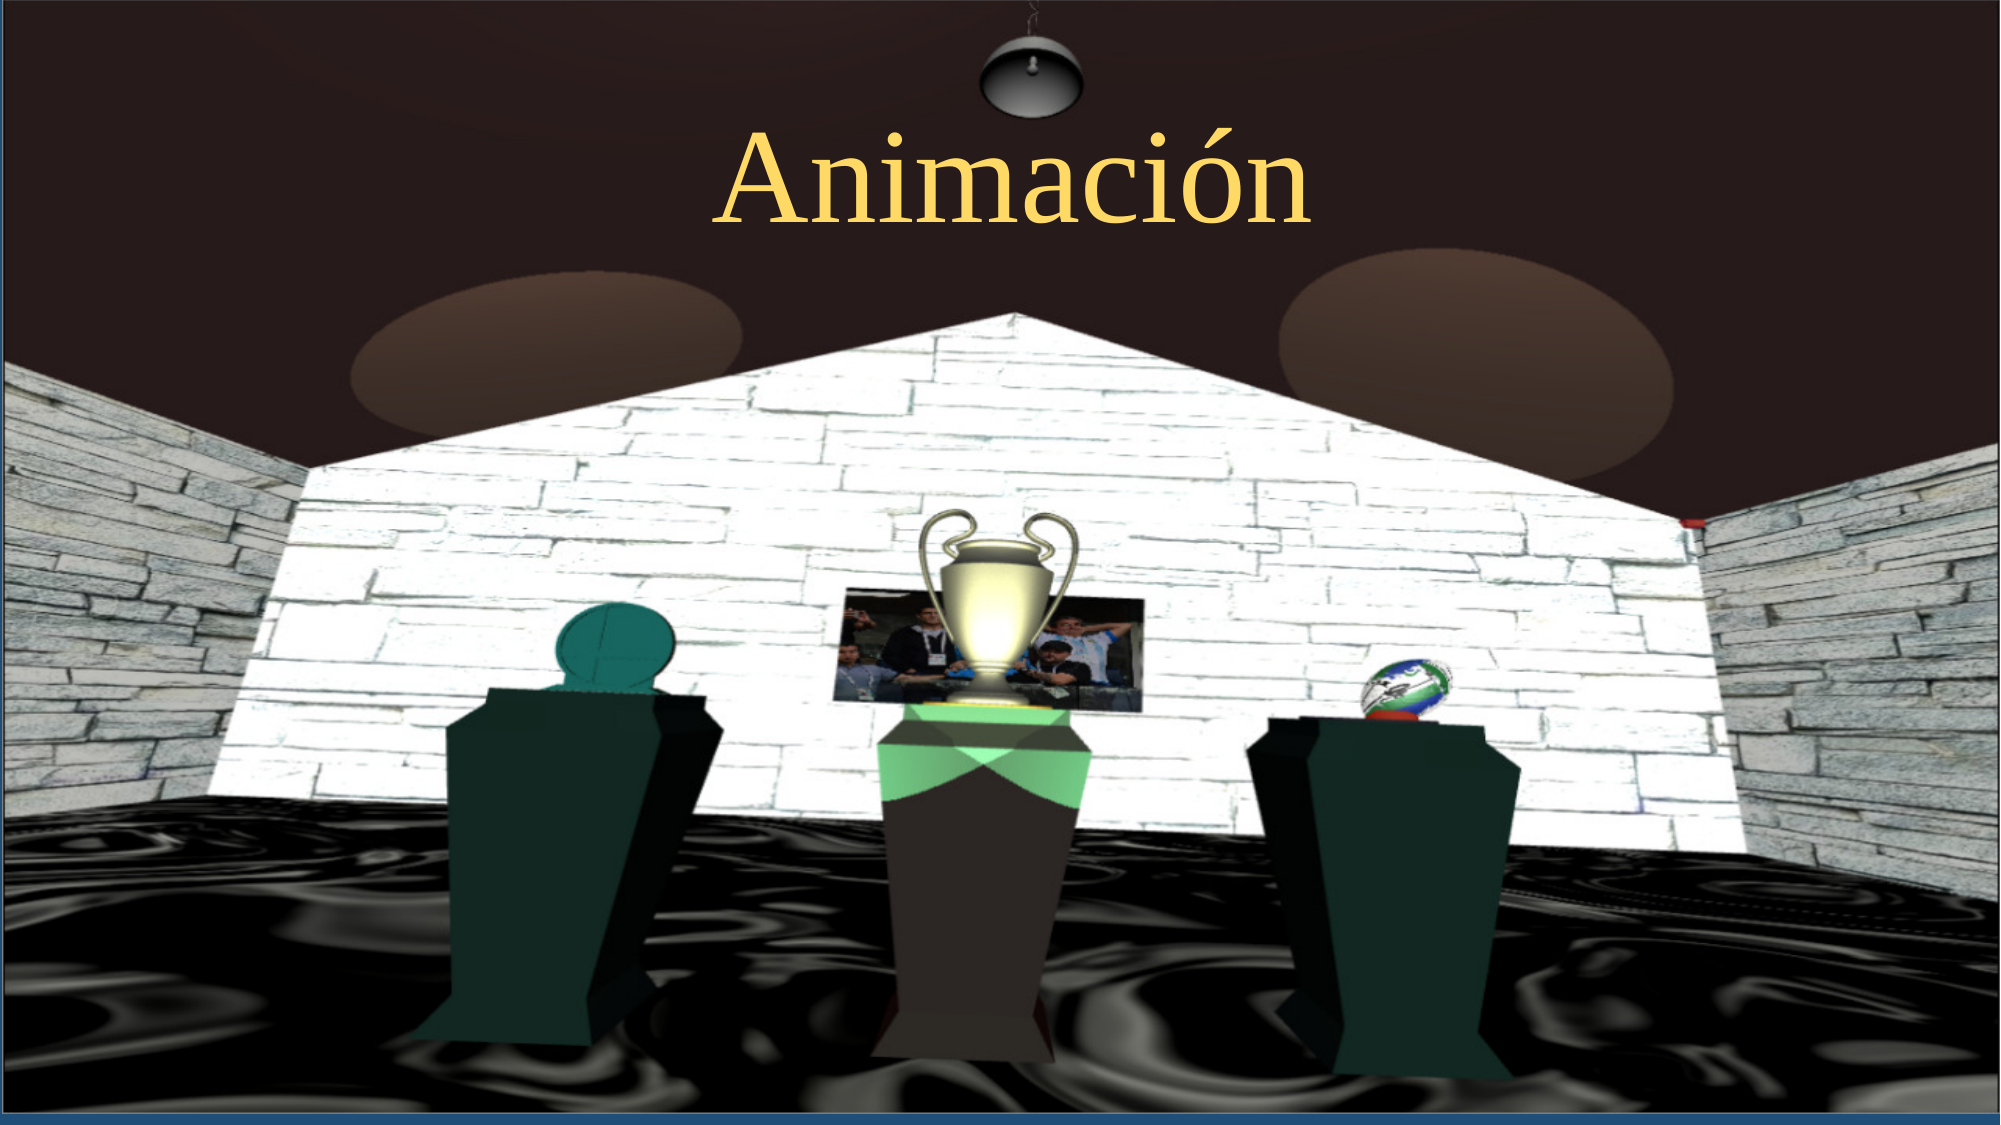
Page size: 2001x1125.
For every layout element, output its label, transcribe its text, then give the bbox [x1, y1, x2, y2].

picture [2, 0, 2000, 1114]
text_box Animación [696, 94, 1418, 296]
